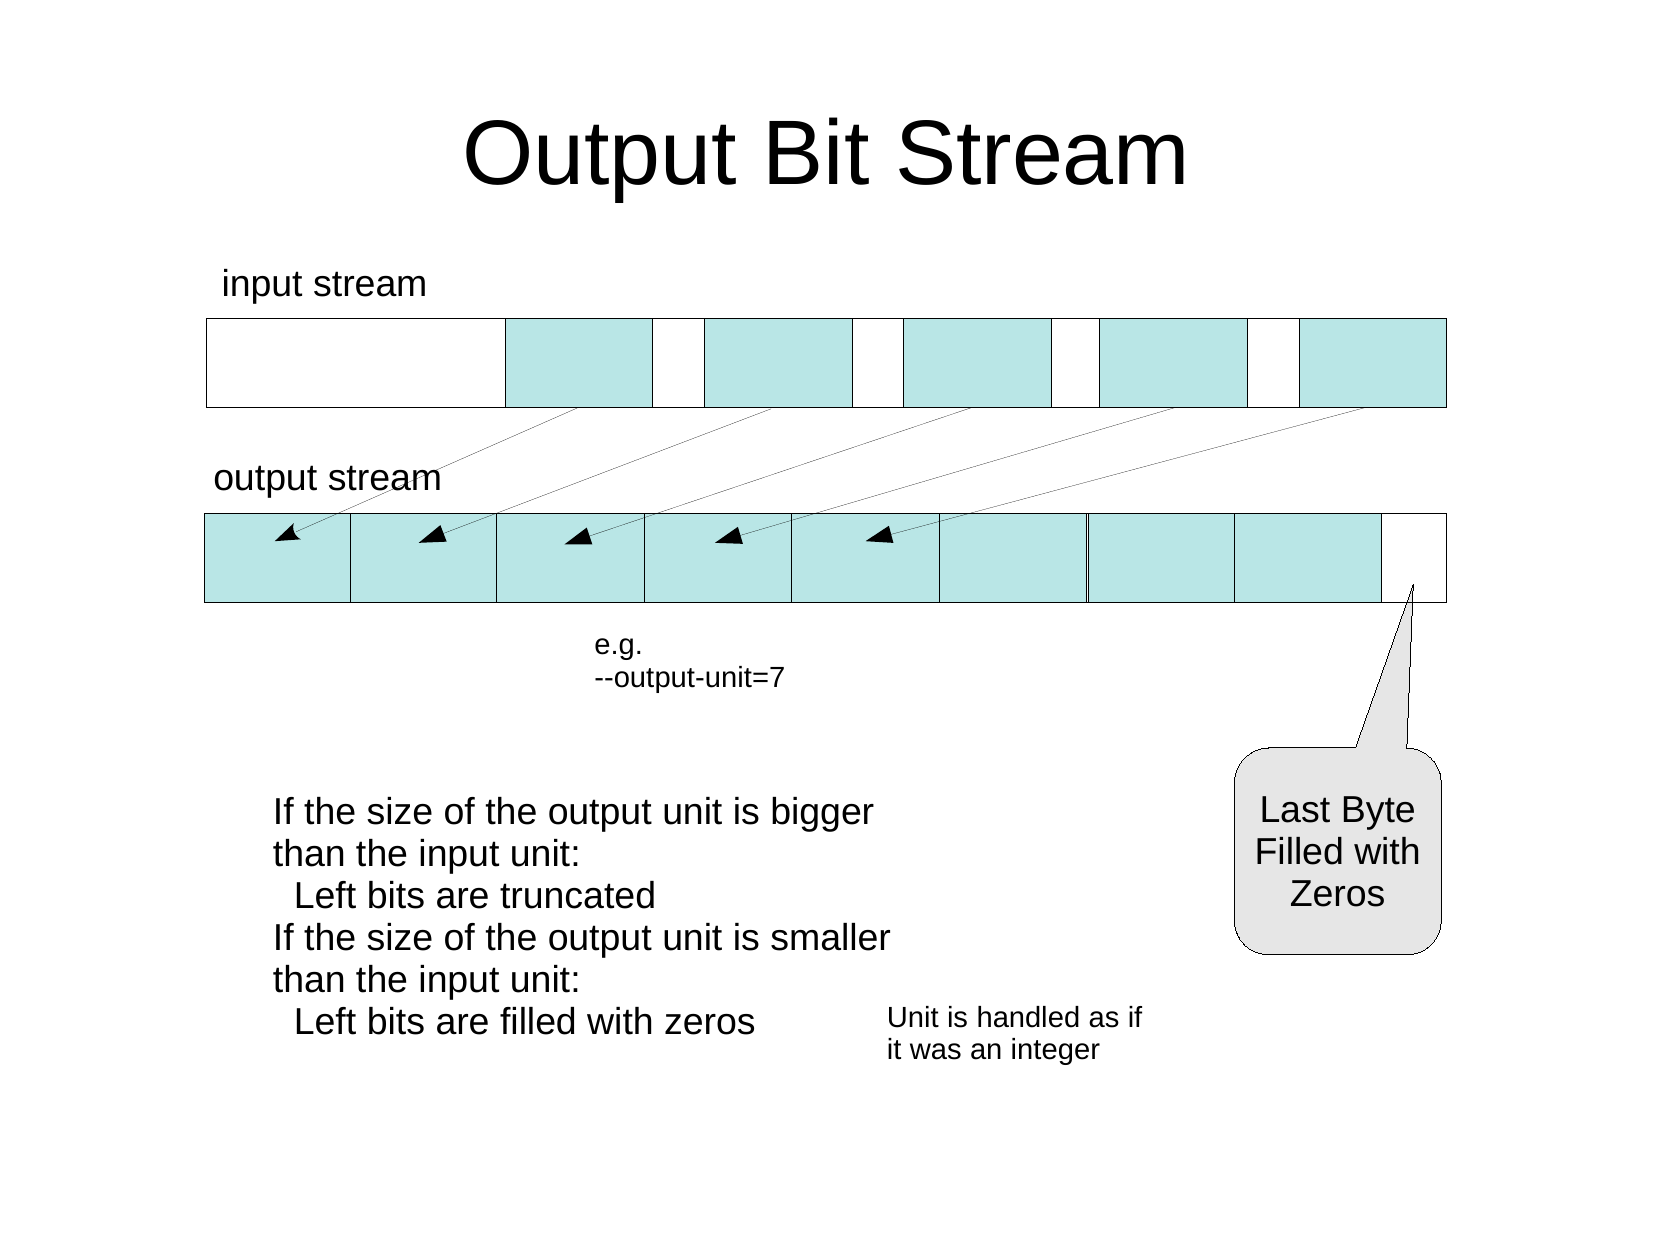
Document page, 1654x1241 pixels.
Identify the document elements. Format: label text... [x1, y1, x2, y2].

text_box [1299, 318, 1447, 408]
title Output Bit Stream [82, 56, 1571, 250]
text_box If the size of the output unit is bigger than the input unit: Left bits are truncated If the size of the output unit is smaller than the input unit: Left bits are filled with zeros [258, 783, 931, 1051]
text_box [505, 318, 653, 408]
text_box [903, 318, 1052, 408]
text_box [1099, 318, 1248, 408]
text_box Last Byte Filled with Zeros [1234, 603, 1442, 955]
text_box e.g. --output-unit=7 [579, 621, 967, 702]
text_box input stream [206, 254, 479, 312]
text_box output stream [198, 449, 471, 506]
text_box [204, 513, 1087, 603]
text_box Unit is handled as if it was an integer [872, 993, 1180, 1074]
text_box [704, 318, 853, 408]
text_box [1088, 513, 1382, 603]
